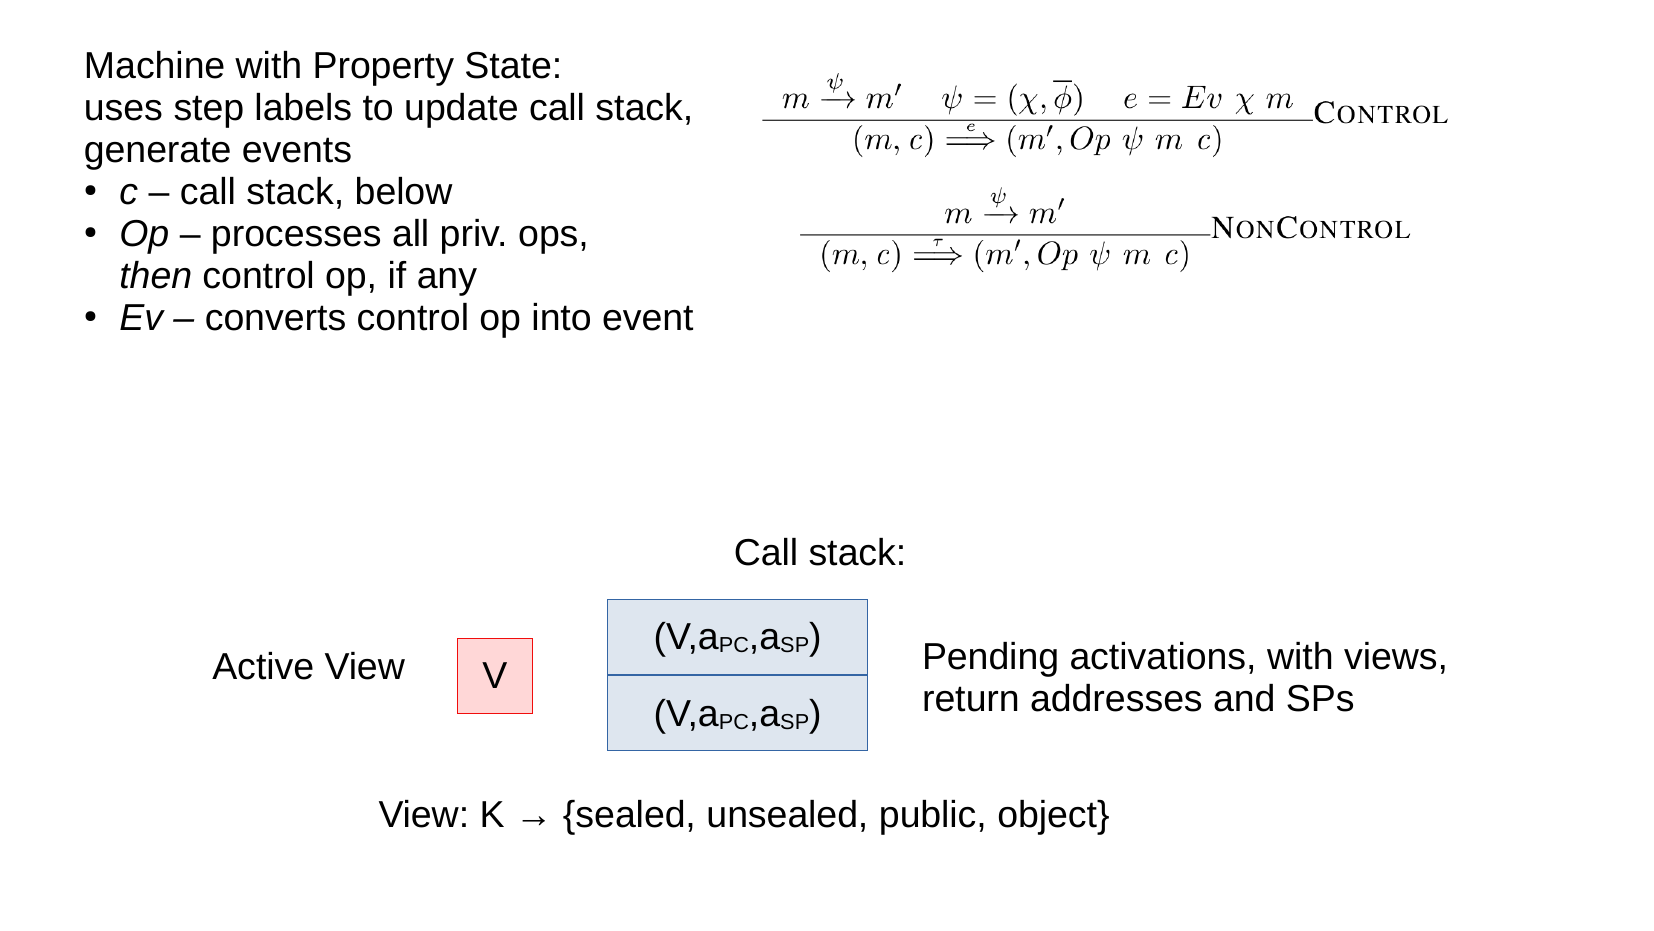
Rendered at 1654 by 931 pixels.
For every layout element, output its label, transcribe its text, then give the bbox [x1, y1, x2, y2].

text_box View: K → {sealed, unsealed, public, object} [363, 786, 1126, 844]
text_box (V,aPC,aSP) [607, 675, 868, 751]
text_box (V,aPC,aSP) [607, 599, 868, 675]
text_box Pending activations, with views, return addresses and SPs [907, 628, 1464, 728]
text_box V [457, 638, 533, 714]
text_box Call stack: [719, 523, 922, 581]
picture [750, 73, 1470, 301]
text_box Active View [197, 638, 420, 696]
text_box Machine with Property State: uses step labels to update call stack, generate events c – call stack, below Op – processes all priv. ops, then control op, if any Ev – converts control op into event [69, 37, 713, 347]
